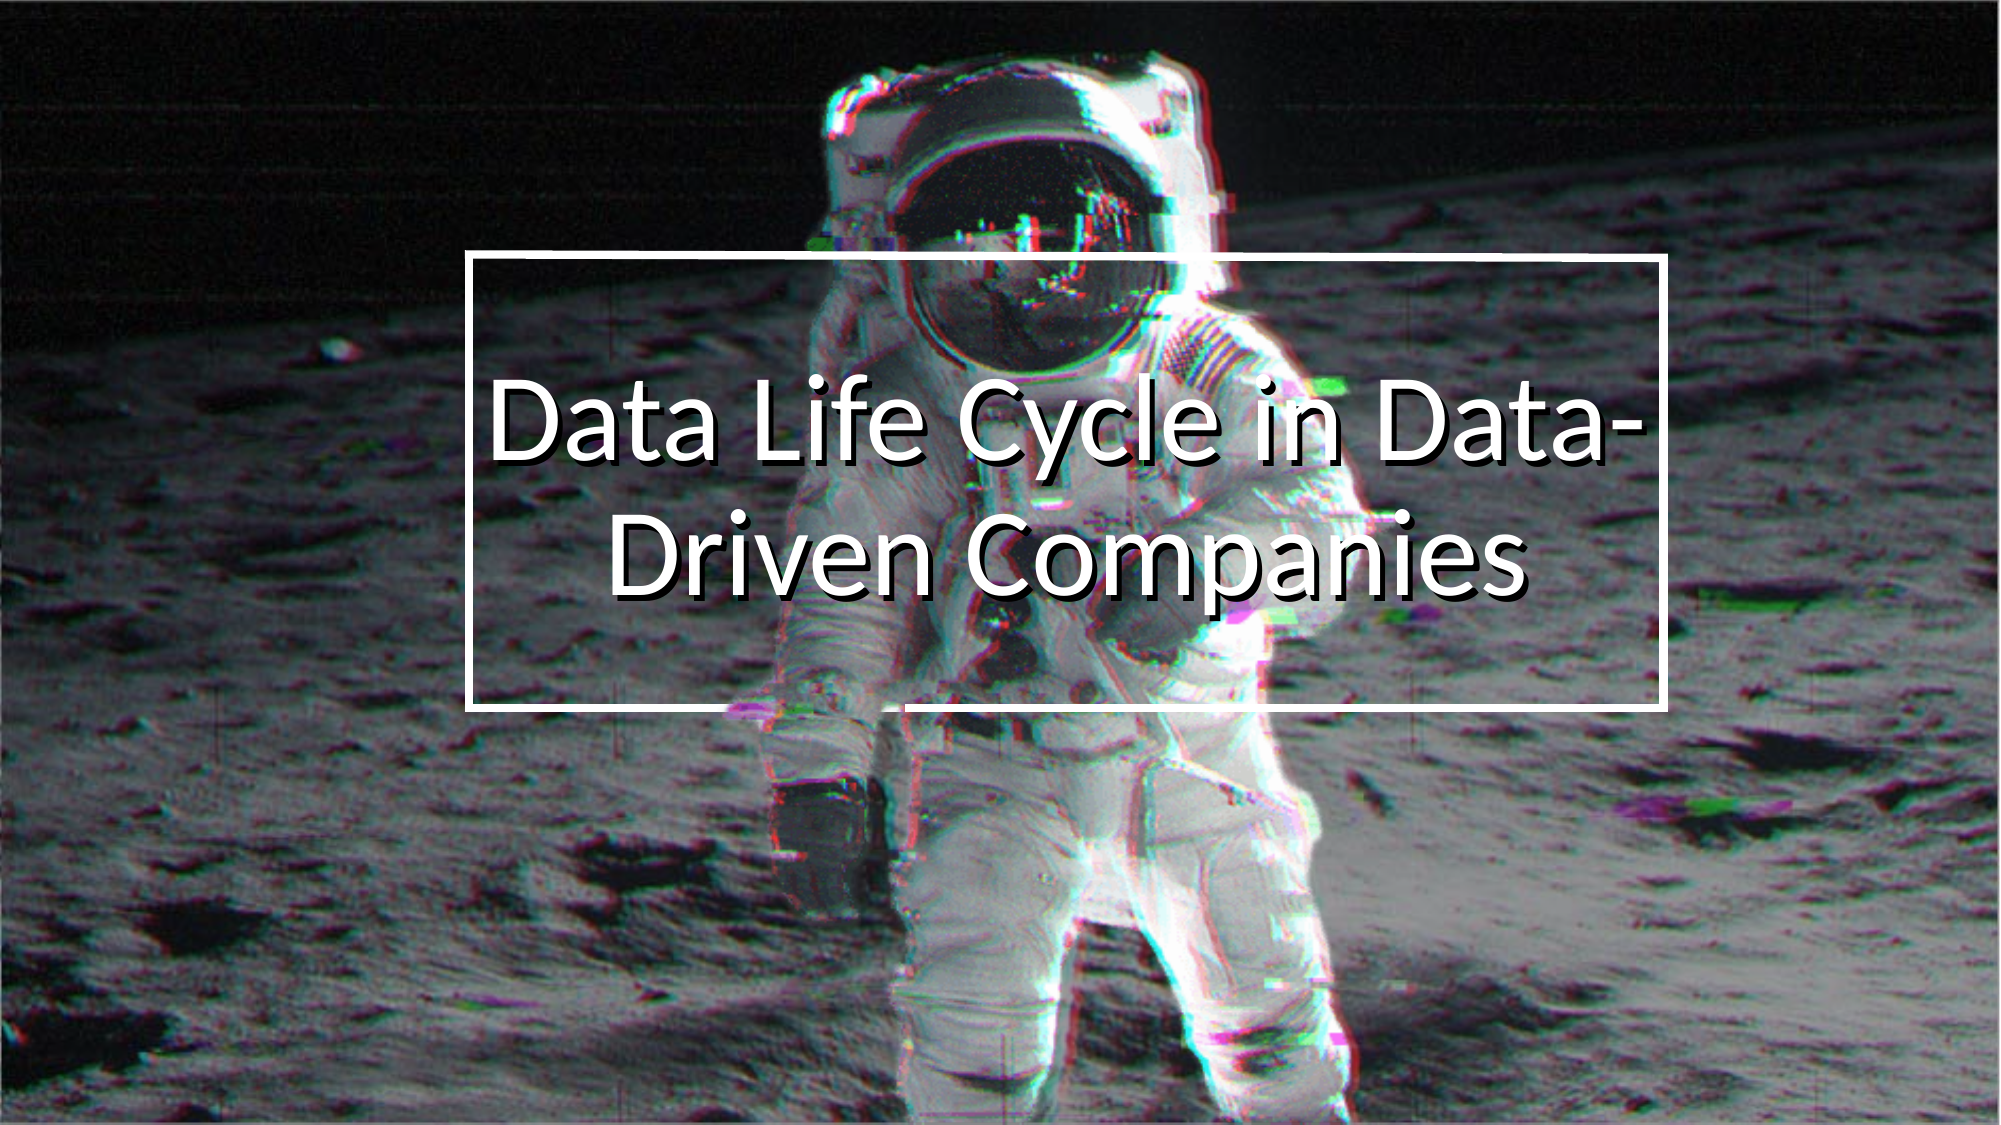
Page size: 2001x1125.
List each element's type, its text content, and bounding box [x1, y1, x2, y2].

picture [0, 0, 2000, 1125]
title Data Life Cycle in Data-Driven Companies [408, 330, 1725, 631]
